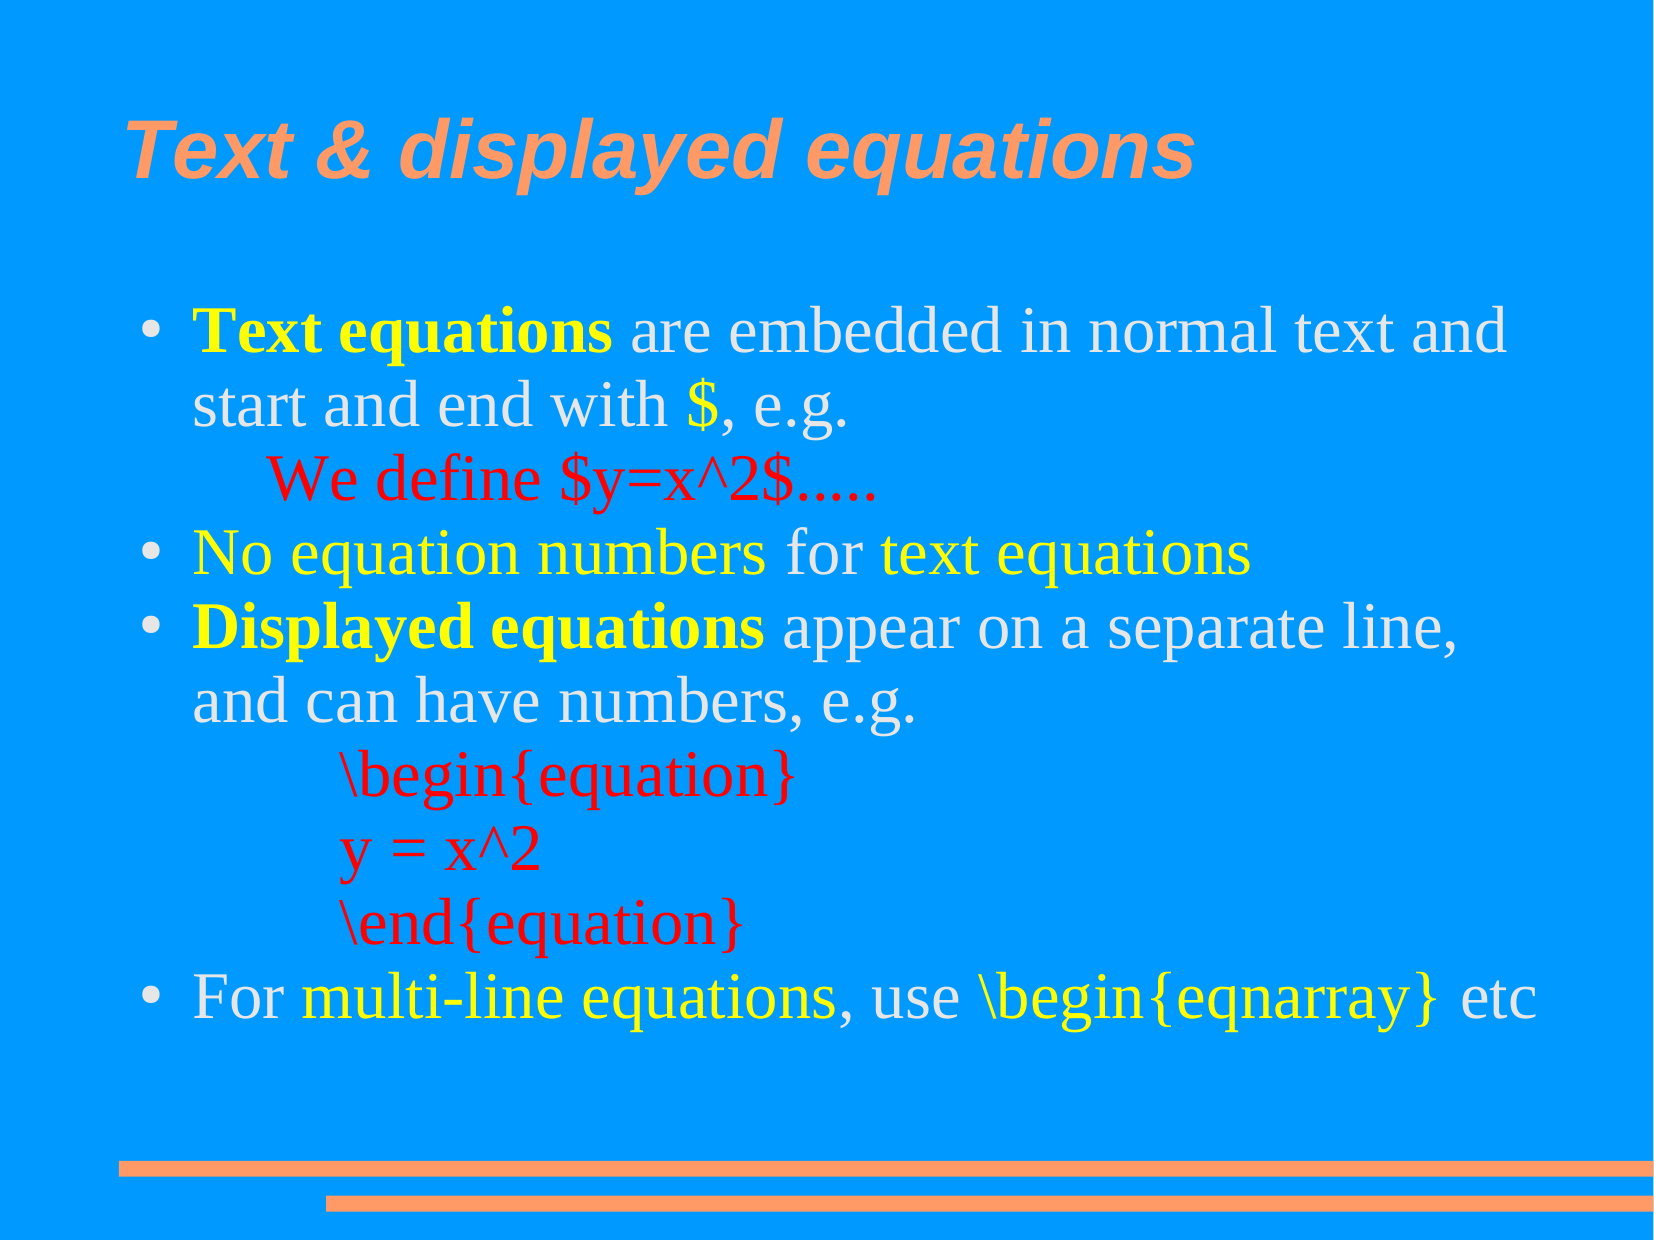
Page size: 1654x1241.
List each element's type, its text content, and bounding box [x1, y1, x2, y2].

list Text equations are embedded in normal text and start and end with $, e.g. We define $y=x^2$..... No equation numbers for text equations Displayed equations appear on a separate line, and can have numbers, e.g. \begin{equation} y = x^2 \end{equation} For multi-line equations, use \begin{eqnarray} etc [121, 292, 1561, 1114]
title Text & displayed equations [121, 46, 1534, 254]
